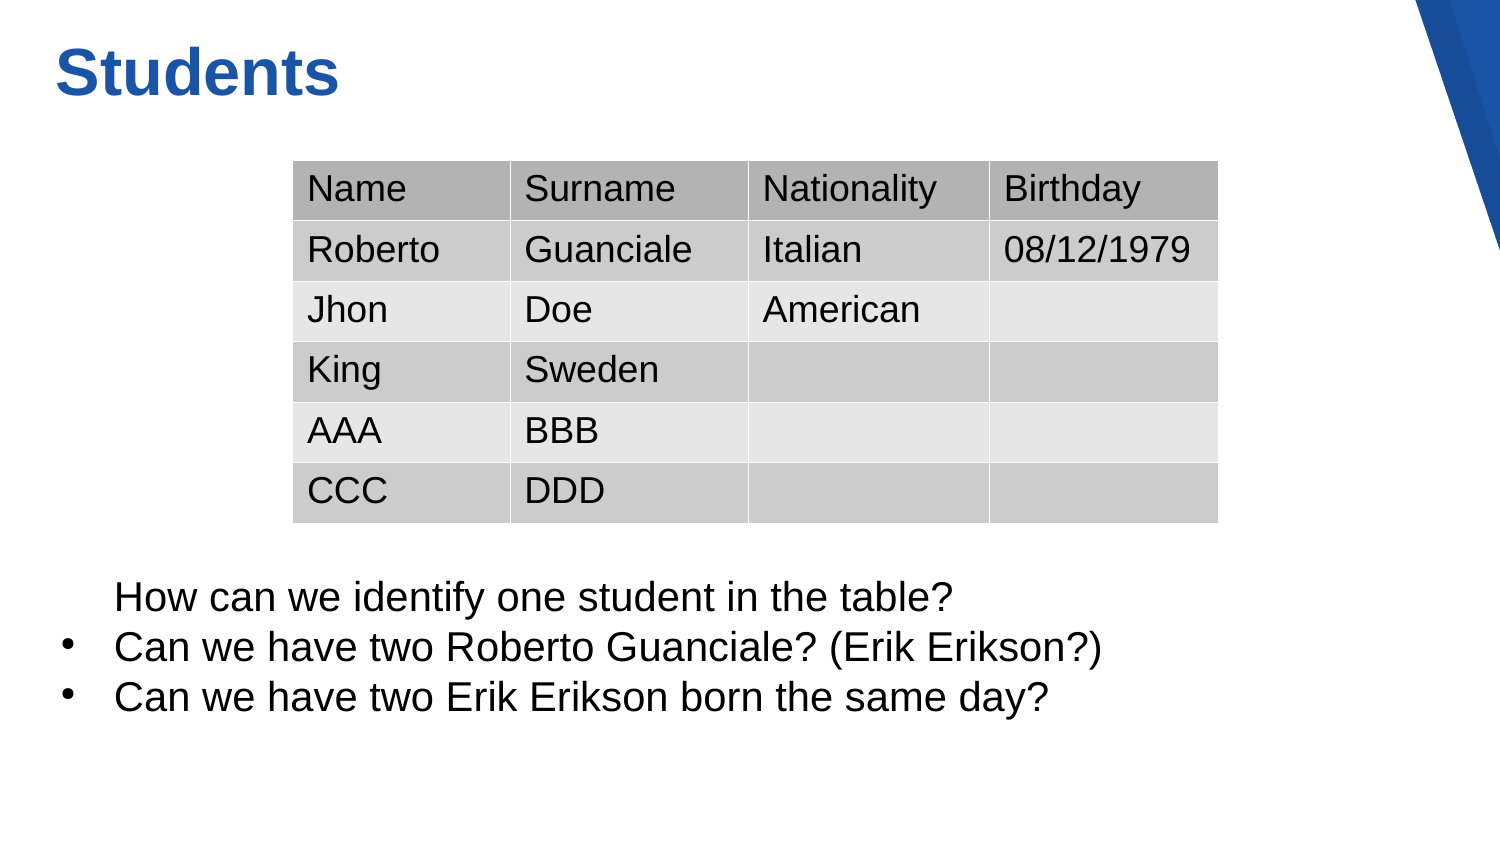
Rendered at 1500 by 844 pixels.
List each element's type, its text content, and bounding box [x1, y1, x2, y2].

table_cell [990, 282, 1218, 341]
table_cell Italian [749, 221, 989, 281]
table_cell Jhon [293, 282, 510, 341]
table_cell Doe [511, 282, 748, 341]
table_cell 08/12/1979 [990, 221, 1218, 281]
table_cell [990, 342, 1218, 402]
table_cell [749, 342, 989, 402]
table_cell Guanciale [511, 221, 748, 281]
table_cell [749, 463, 989, 523]
table_header Name [293, 161, 510, 220]
title Students [40, 56, 1231, 124]
table_cell DDD [511, 463, 748, 523]
table_header Surname [511, 161, 748, 220]
table_cell AAA [293, 403, 510, 462]
table_header Birthday [990, 161, 1218, 220]
table_cell CCC [293, 463, 510, 523]
table_cell BBB [511, 403, 748, 462]
table_cell Roberto [293, 221, 510, 281]
table_cell [990, 463, 1218, 523]
table_cell American [749, 282, 989, 341]
table_cell [990, 403, 1218, 462]
table_cell Sweden [511, 342, 748, 402]
table_cell King [293, 342, 510, 402]
table_header Nationality [749, 161, 989, 220]
list How can we identify one student in the table? Can we have two Roberto Guanciale? (Erik Erikson?) Can we have two Erik Erikson born the same day? [27, 555, 1441, 830]
table_cell [749, 403, 989, 462]
